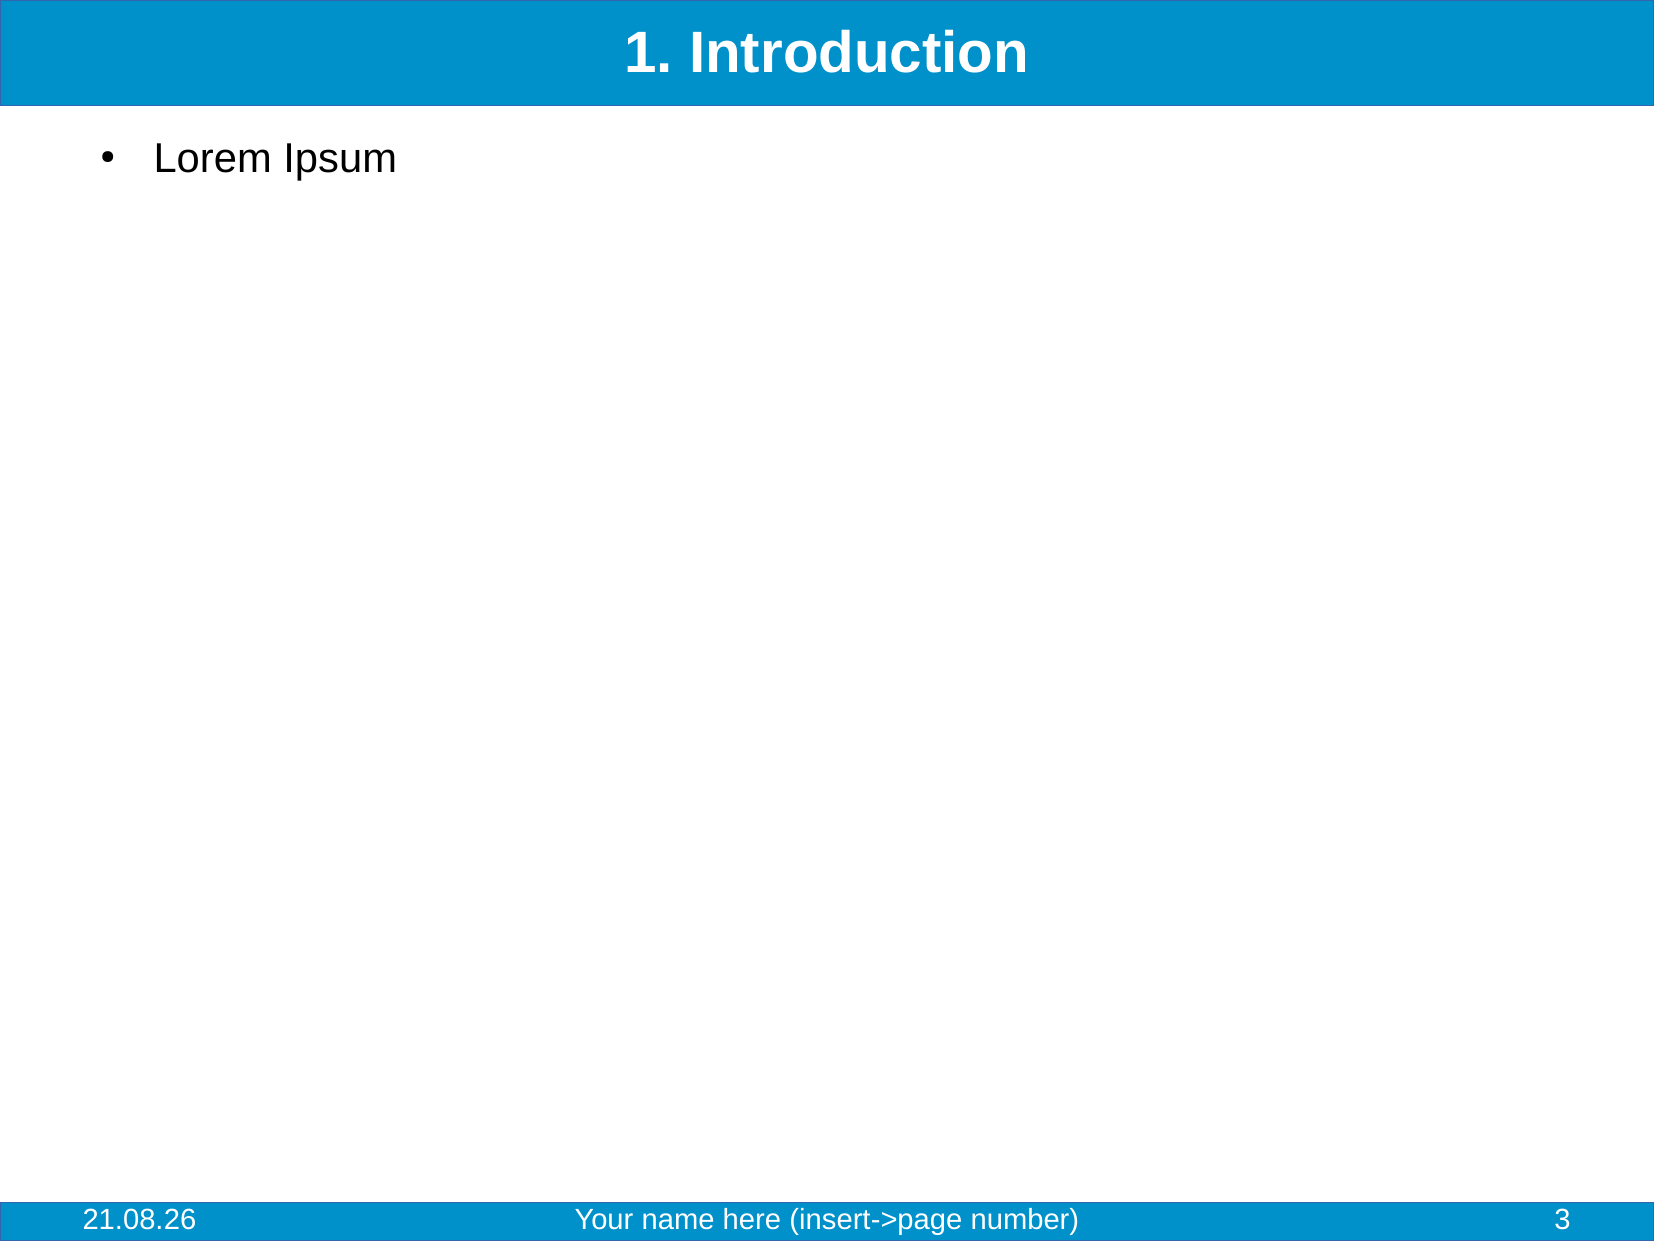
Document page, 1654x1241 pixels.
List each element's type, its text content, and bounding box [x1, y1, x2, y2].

title 1. Introduction [0, 0, 1654, 106]
list Lorem Ipsum [82, 135, 1571, 1171]
